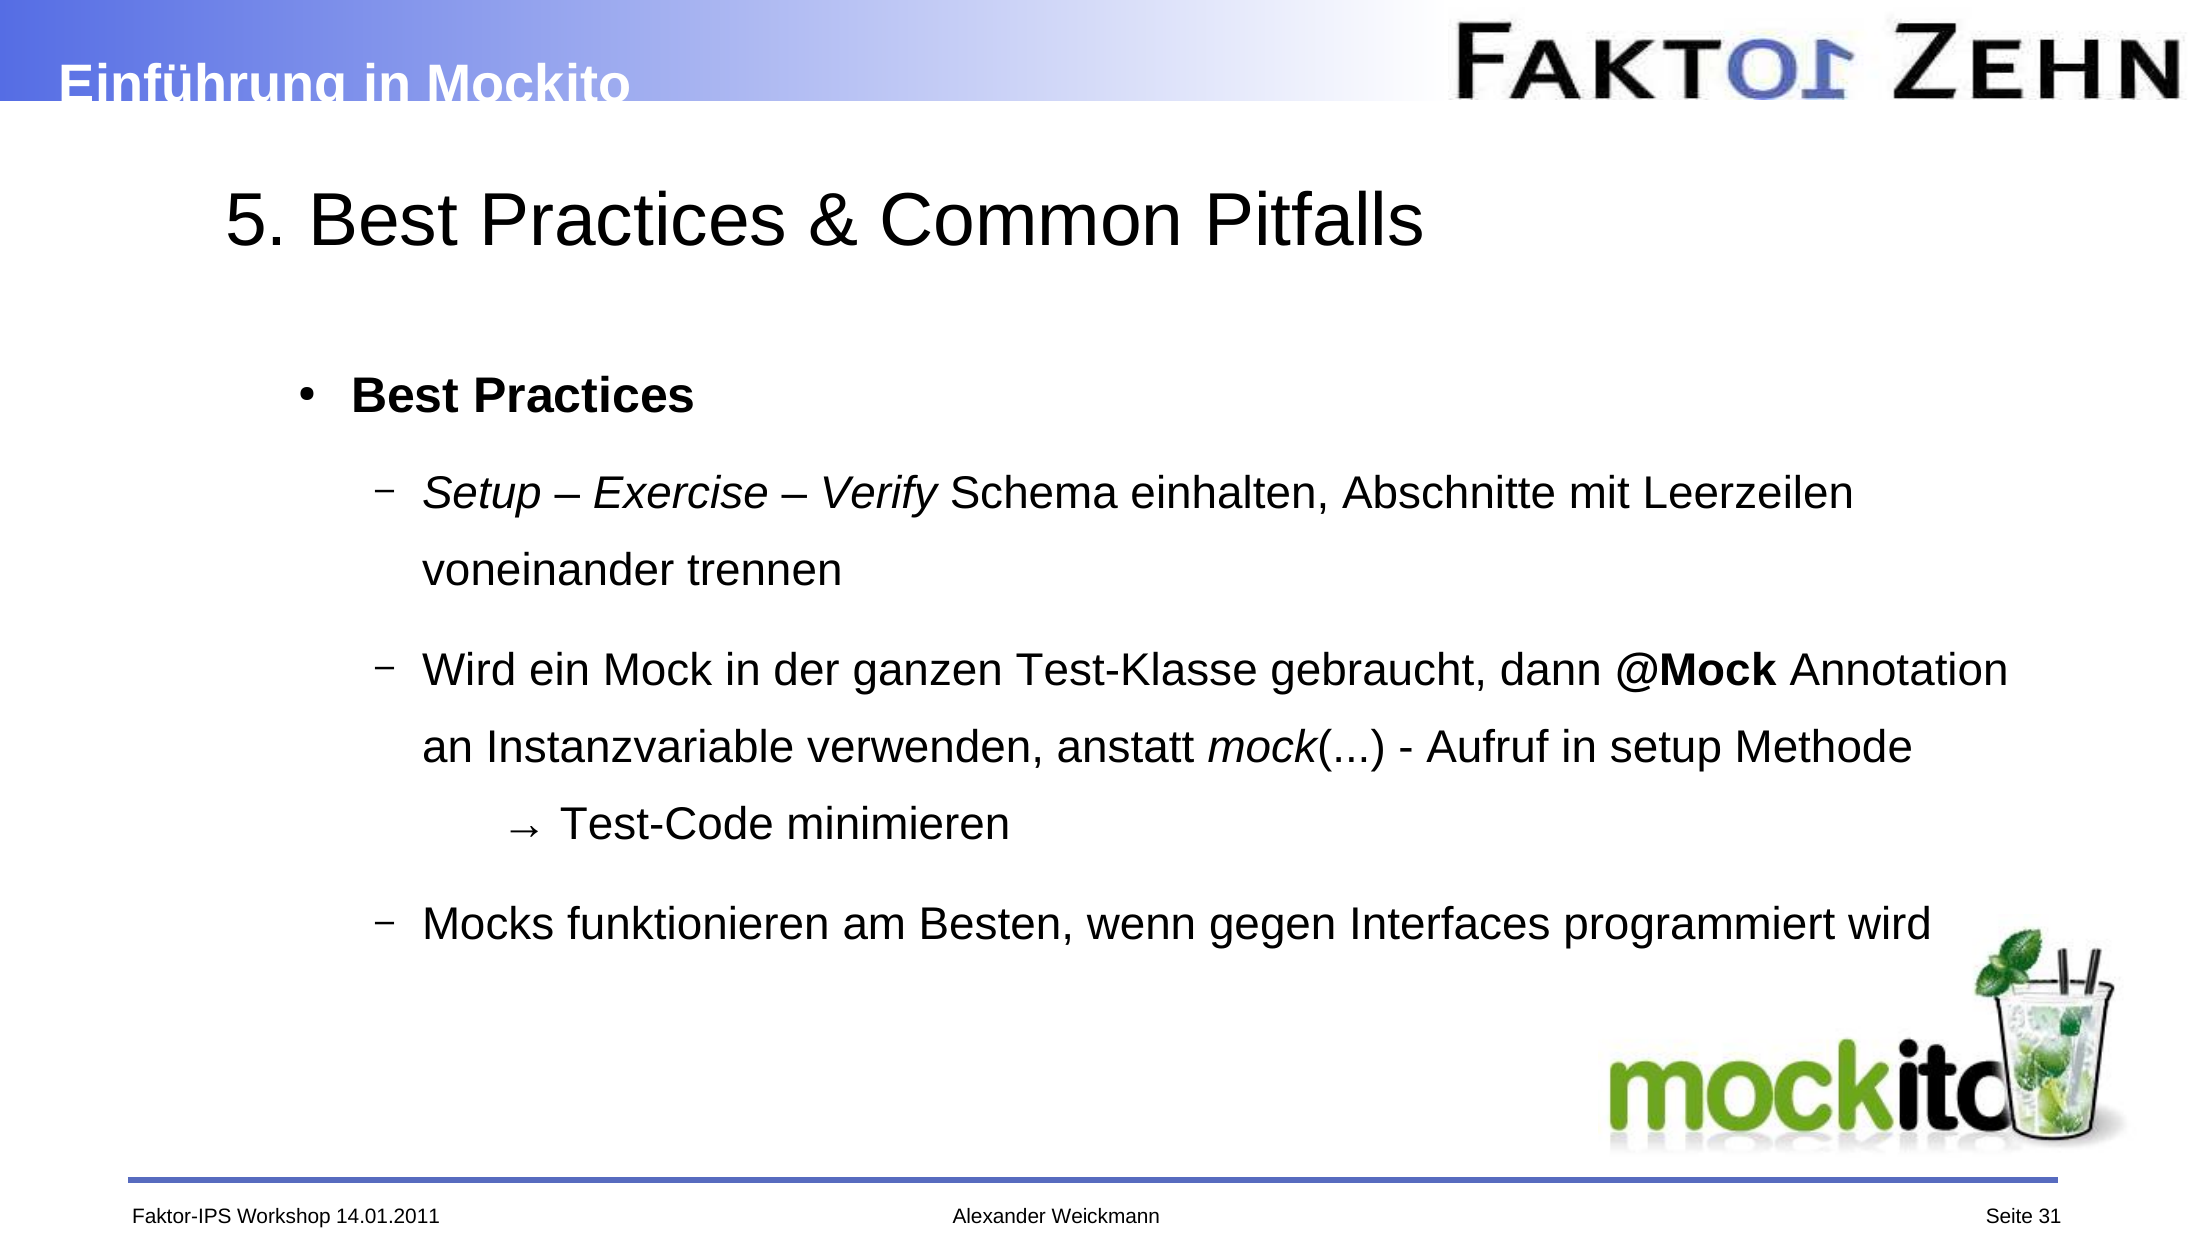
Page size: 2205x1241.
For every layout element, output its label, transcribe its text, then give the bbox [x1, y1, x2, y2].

list Best Practices Setup – Exercise – Verify Schema einhalten, Abschnitte mit Leerzeilen voneinander trennen Wird ein Mock in der ganzen Test-Klasse gebraucht, dann @Mock Annotation an Instanzvariable verwenden, anstatt mock(...) - Aufruf in setup Methode → Test-Code minimieren Mocks funktionieren am Besten, wenn gegen Interfaces programmiert wird [280, 339, 2036, 1108]
title 5. Best Practices & Common Pitfalls [225, 142, 1981, 296]
picture [1598, 914, 2141, 1167]
picture [1448, 7, 2191, 100]
